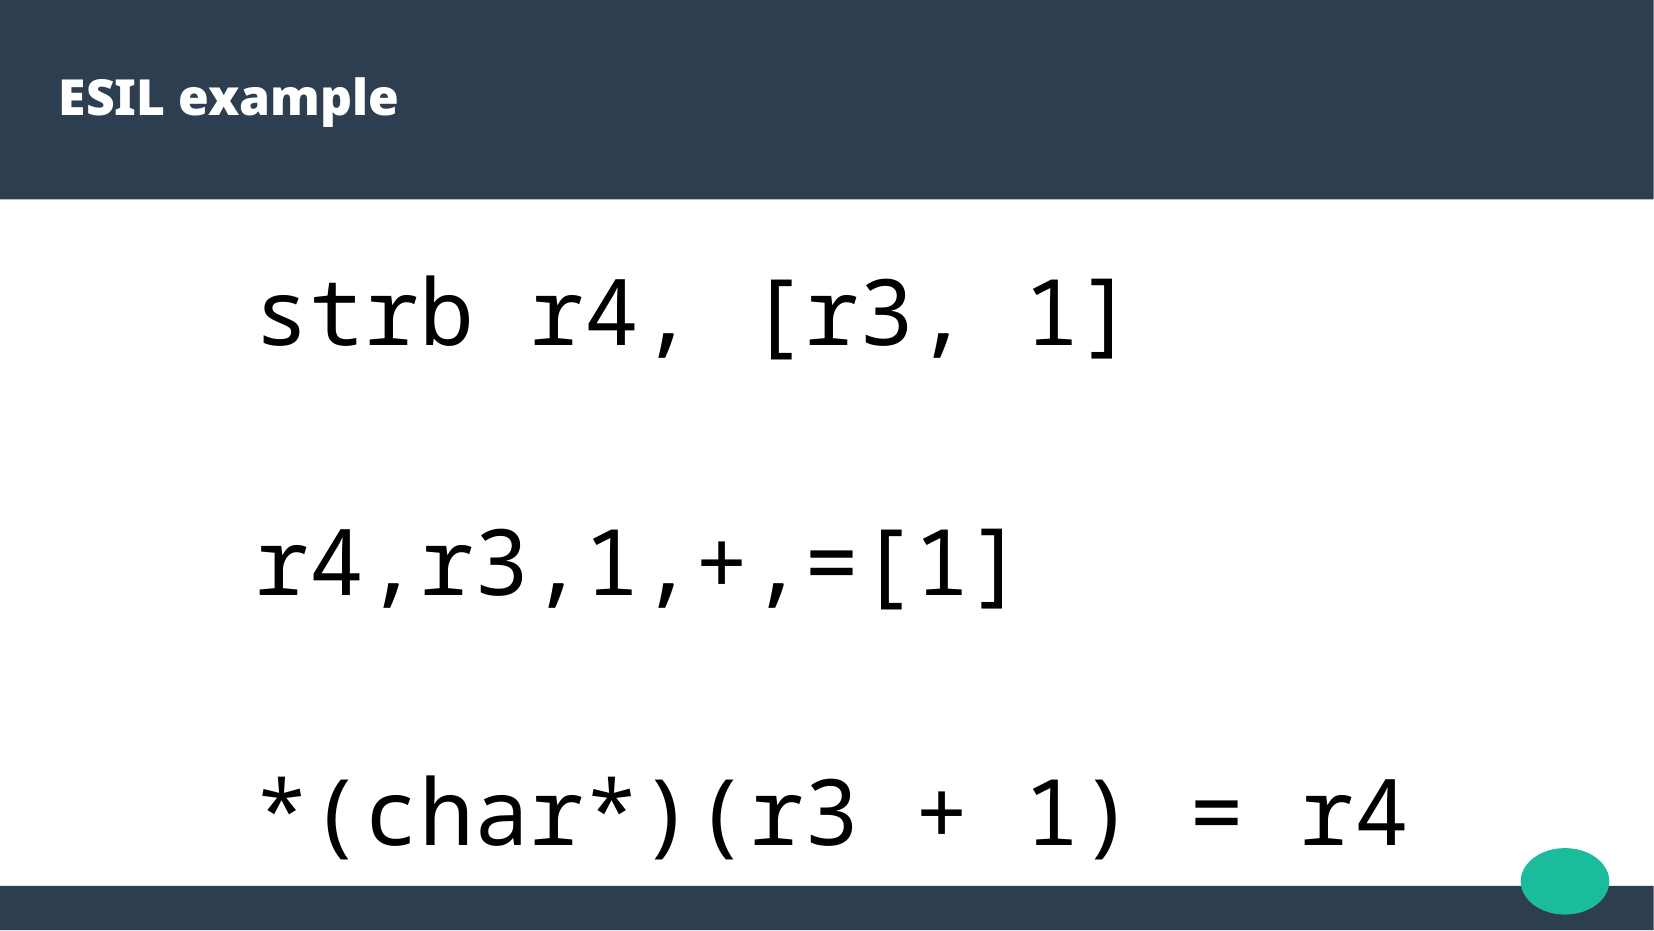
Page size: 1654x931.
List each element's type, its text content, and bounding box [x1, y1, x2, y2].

text_box strb r4, [r3, 1] r4,r3,1,+,=[1] *(char*)(r3 + 1) = r4 [240, 240, 1621, 931]
title ESIL example [59, 37, 1595, 155]
